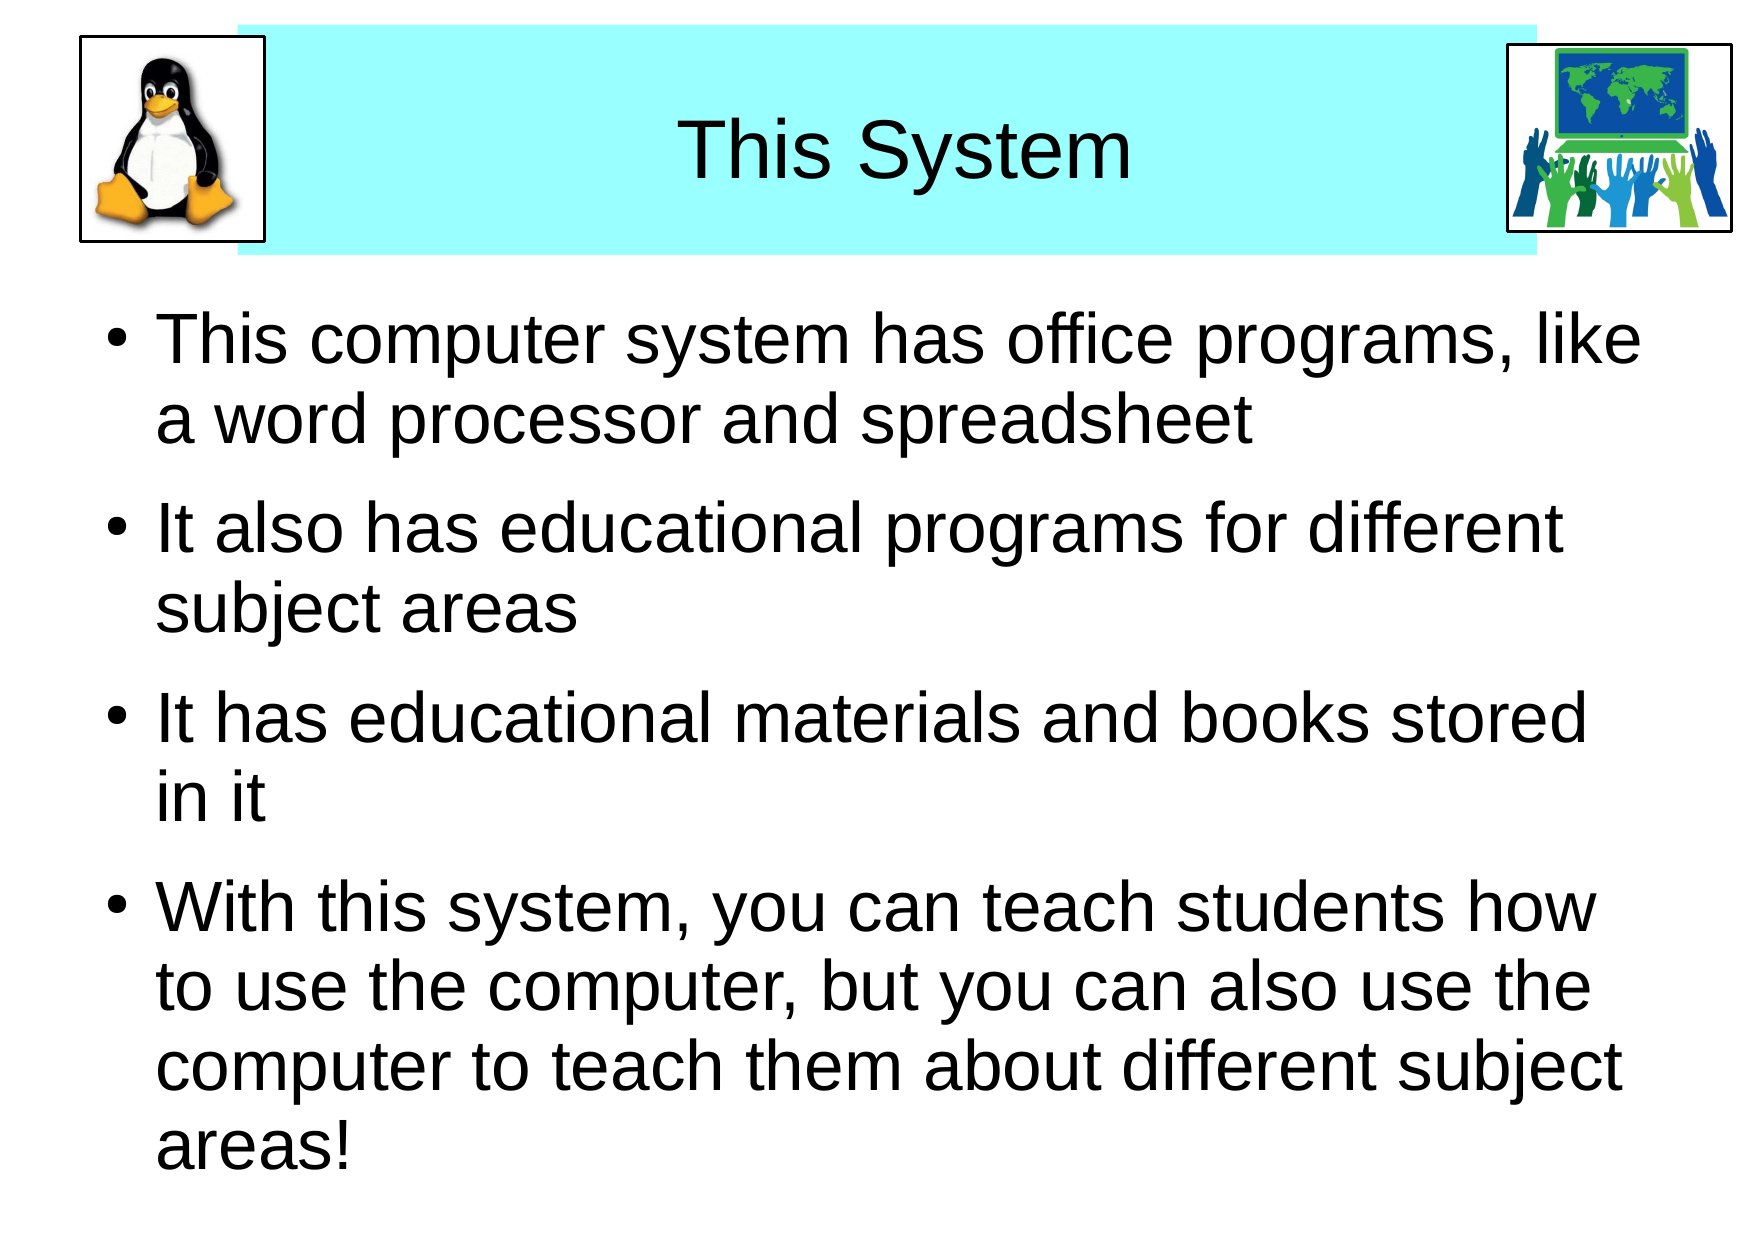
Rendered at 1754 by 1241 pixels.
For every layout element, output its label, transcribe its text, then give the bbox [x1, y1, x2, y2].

title This System [294, 47, 1516, 252]
list This computer system has office programs, like a word processor and spreadsheet It also has educational programs for different subject areas It has educational materials and books stored in it With this system, you can teach students how to use the computer, but you can also use the computer to teach them about different subject areas! [87, 299, 1667, 1189]
picture [82, 38, 263, 240]
picture [1509, 46, 1730, 230]
